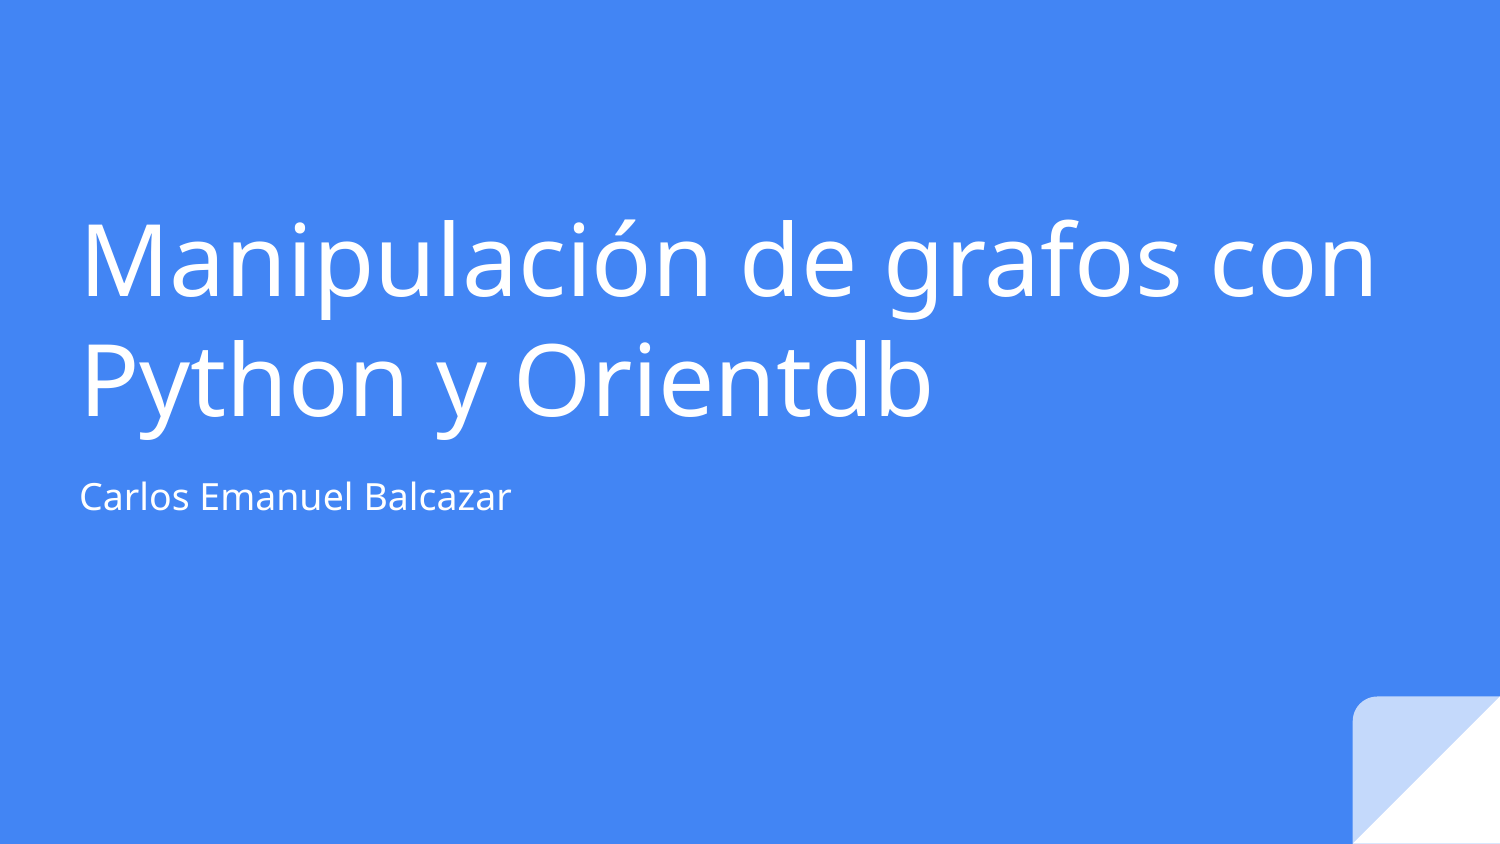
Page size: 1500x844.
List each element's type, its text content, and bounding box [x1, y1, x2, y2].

subtitle Carlos Emanuel Balcazar [64, 457, 1413, 529]
title Manipulación de grafos con Python y Orientdb [64, 298, 1413, 452]
